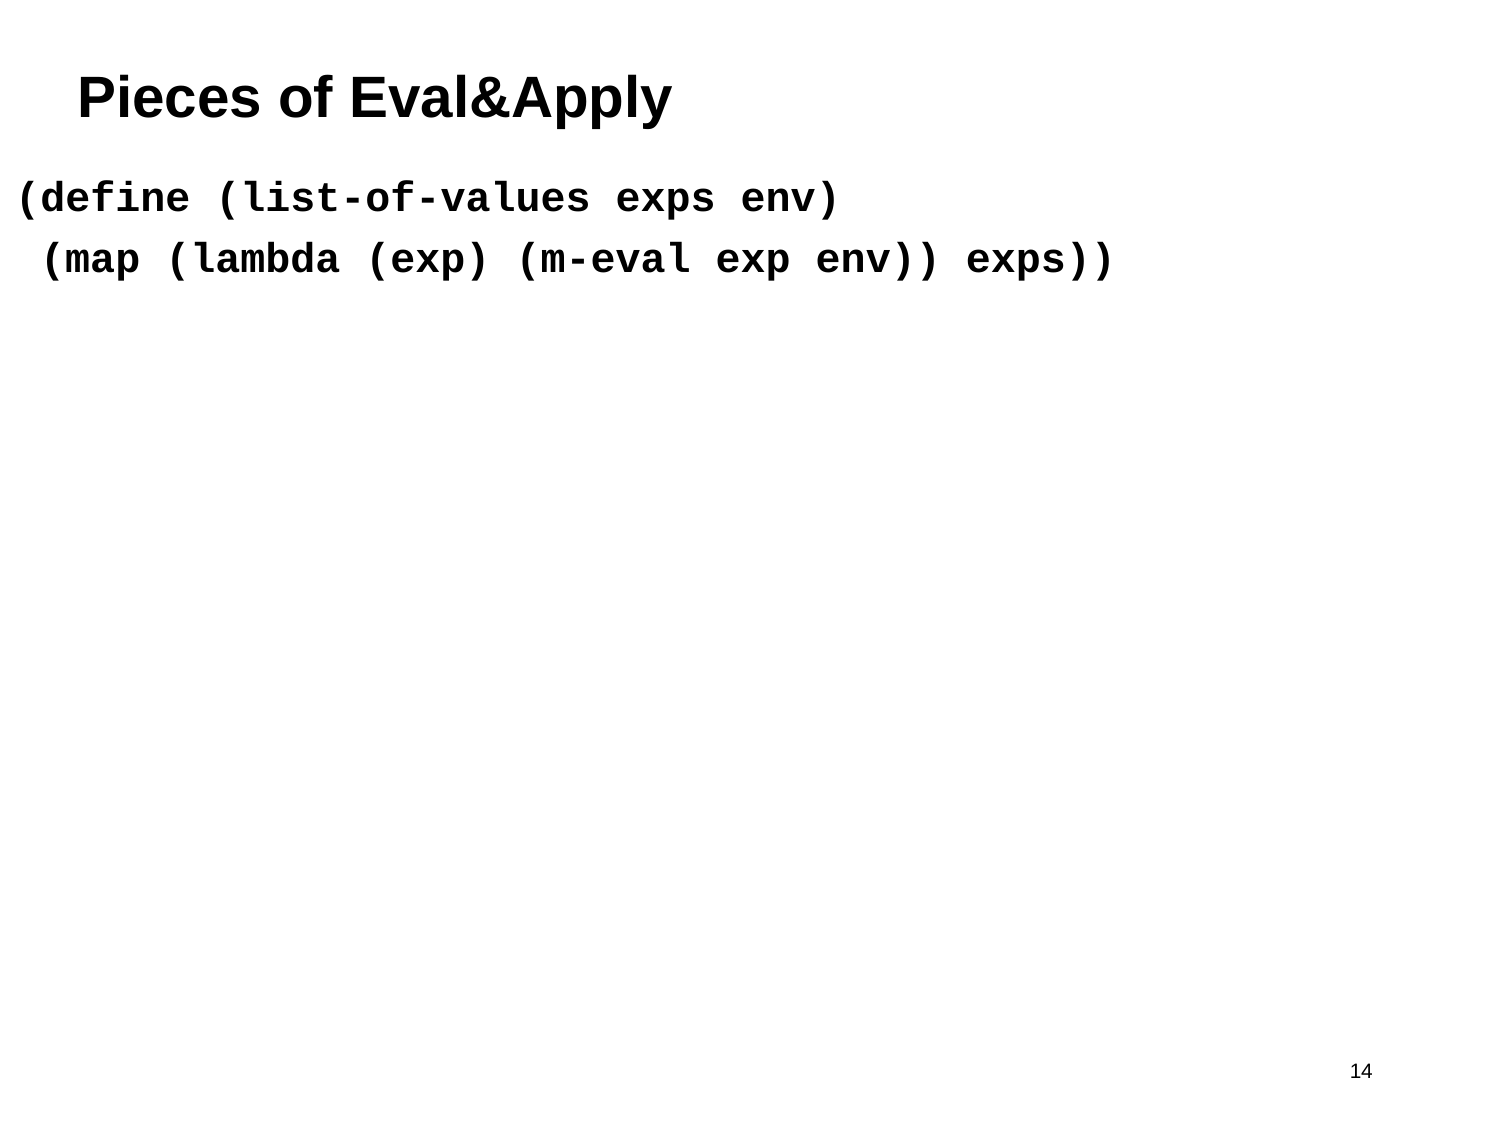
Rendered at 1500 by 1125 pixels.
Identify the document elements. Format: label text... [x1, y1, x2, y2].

text_box (define (list-of-values exps env) (map (lambda (exp) (m-eval exp env)) exps)) [0, 162, 1500, 1000]
text_box <number> [1025, 1049, 1388, 1101]
text_box Pieces of Eval&Apply [62, 24, 1338, 162]
